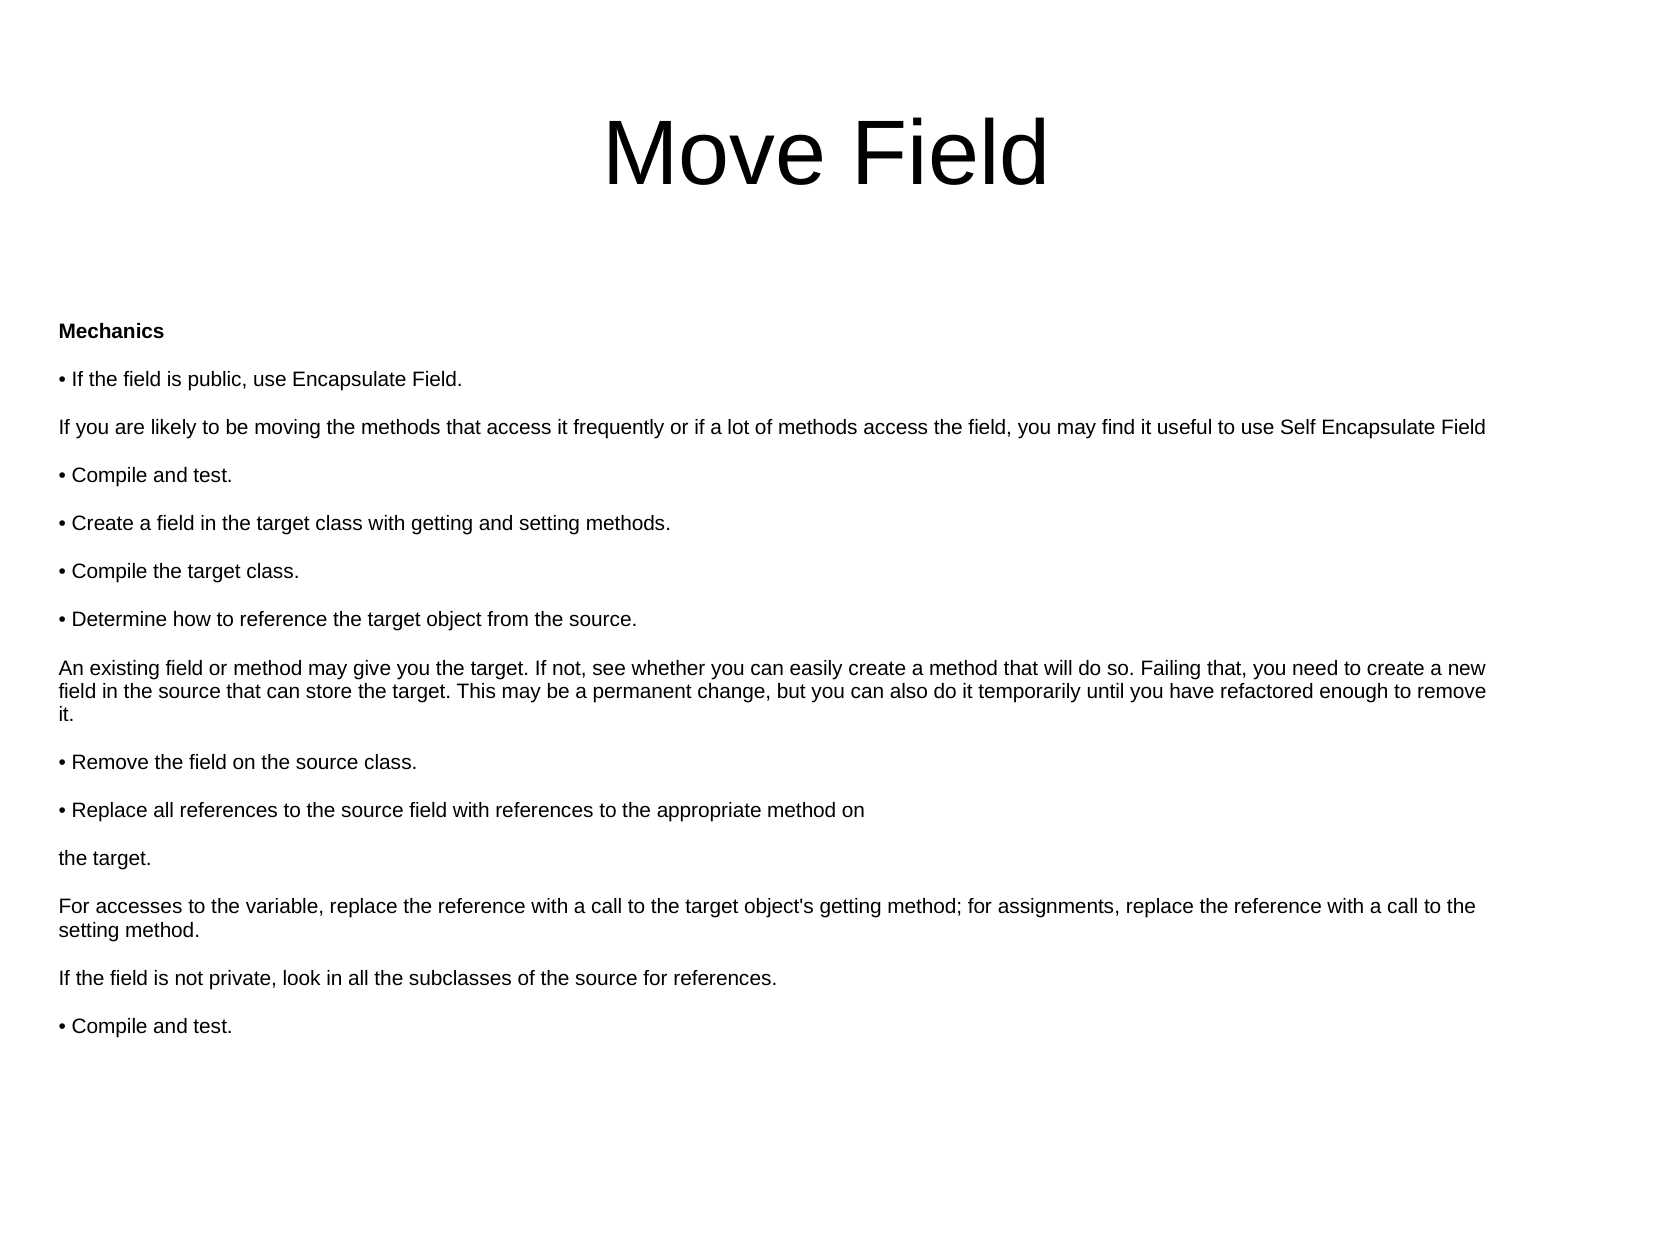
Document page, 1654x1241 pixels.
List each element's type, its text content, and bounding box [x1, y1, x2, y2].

text_box Mechanics • If the field is public, use Encapsulate Field. If you are likely to be moving the methods that access it frequently or if a lot of methods access the field, you may find it useful to use Self Encapsulate Field • Compile and test. • Create a field in the target class with getting and setting methods. • Compile the target class. • Determine how to reference the target object from the source. An existing field or method may give you the target. If not, see whether you can easily create a method that will do so. Failing that, you need to create a new field in the source that can store the target. This may be a permanent change, but you can also do it temporarily until you have refactored enough to remove it. • Remove the field on the source class. • Replace all references to the source field with references to the appropriate method on the target. For accesses to the variable, replace the reference with a call to the target object's getting method; for assignments, replace the reference with a call to the setting method. If the field is not private, look in all the subclasses of the source for references. • Compile and test. [43, 312, 1513, 1046]
title Move Field [82, 49, 1571, 257]
